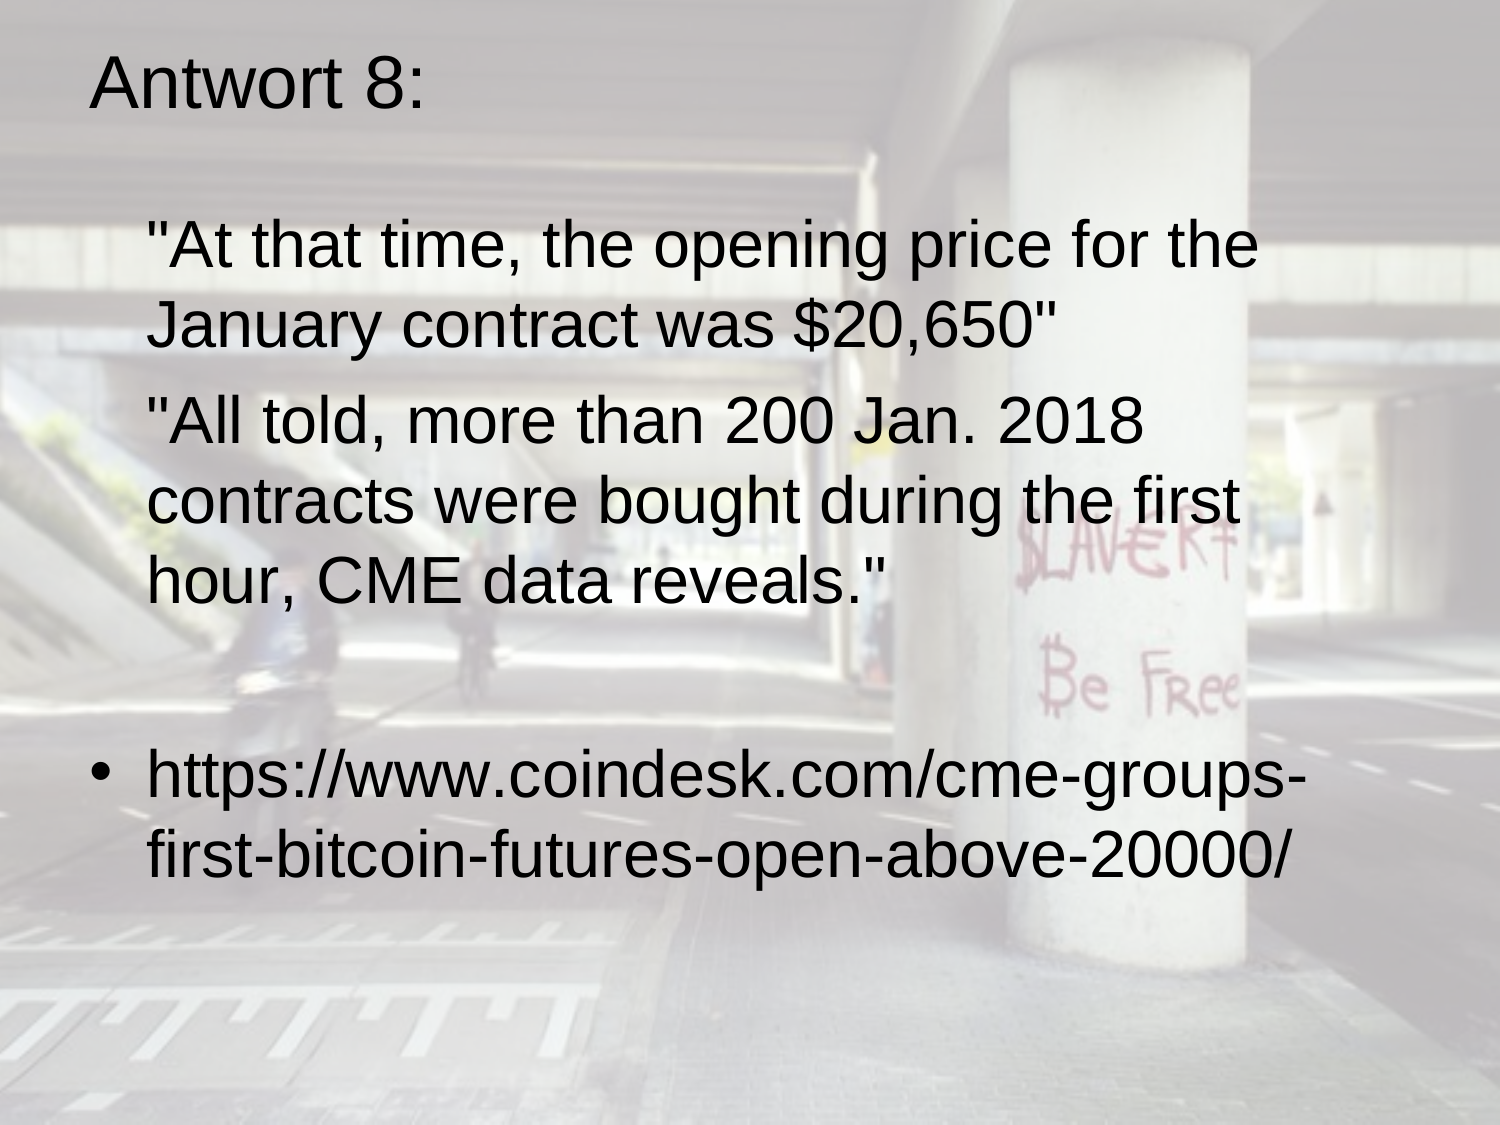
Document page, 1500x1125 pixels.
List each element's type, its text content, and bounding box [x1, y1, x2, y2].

title Antwort 8: [75, 26, 1426, 132]
list "At that time, the opening price for the January contract was $20,650" "All told, more than 200 Jan. 2018 contracts were bought during the first hour, CME data reveals." https://www.coindesk.com/cme-groups-first-bitcoin-futures-open-above-20000/ [75, 192, 1426, 1006]
